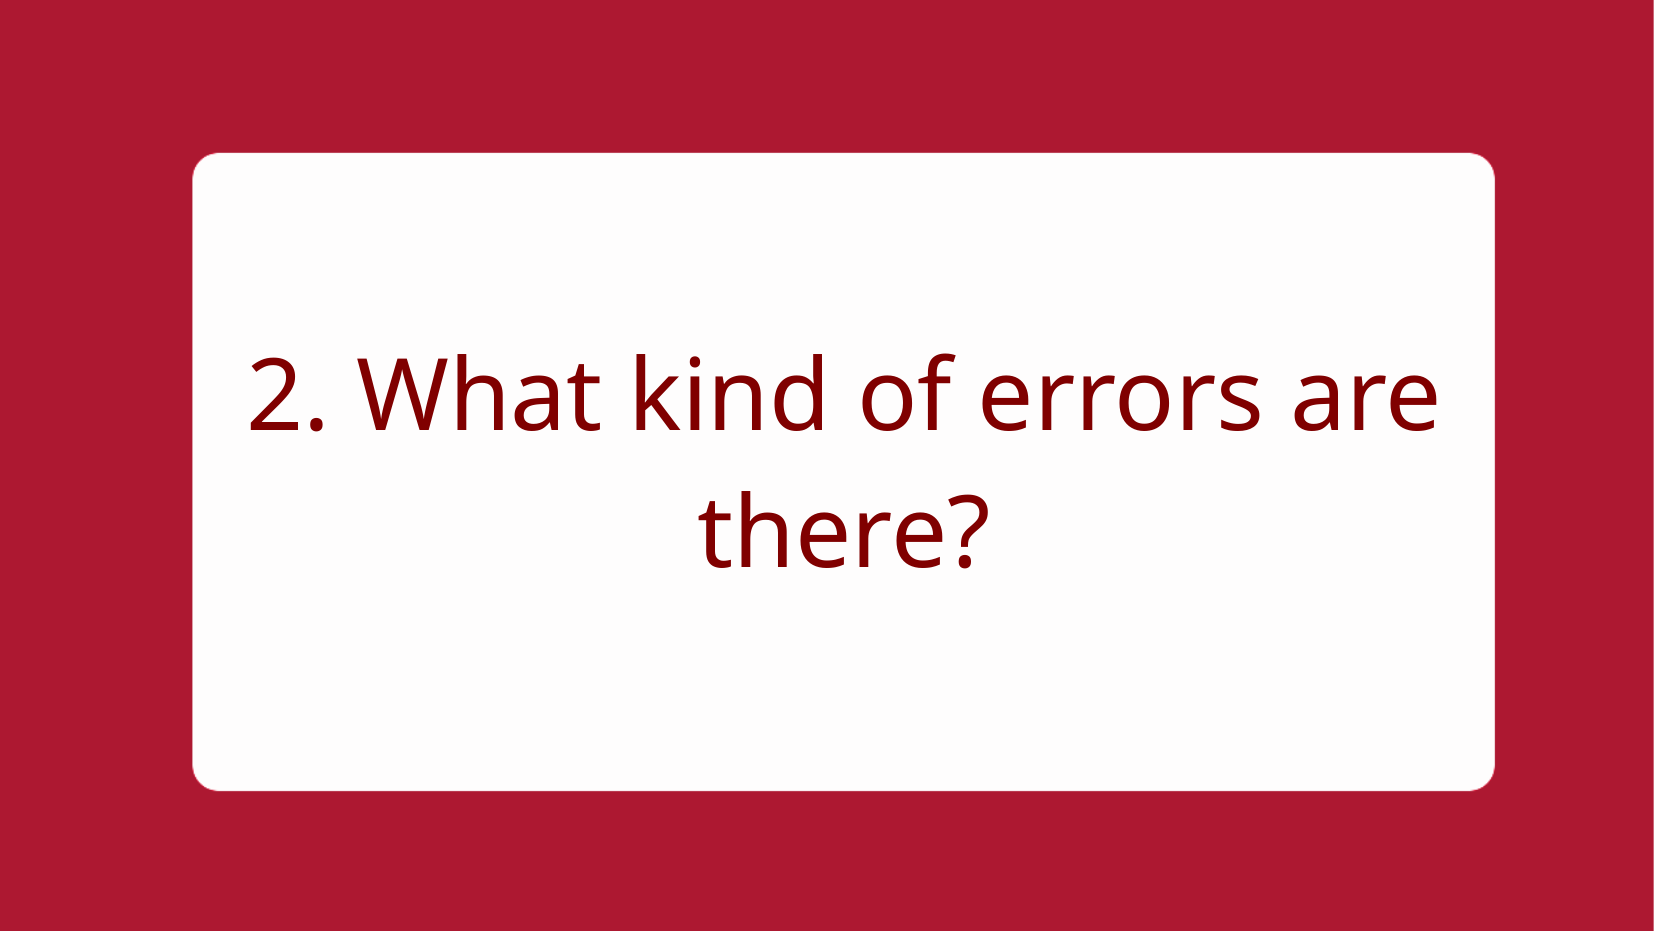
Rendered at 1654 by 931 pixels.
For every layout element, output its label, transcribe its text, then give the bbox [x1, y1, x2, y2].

picture [0, 0, 1654, 931]
title 2. What kind of errors are there? [201, 396, 1488, 524]
